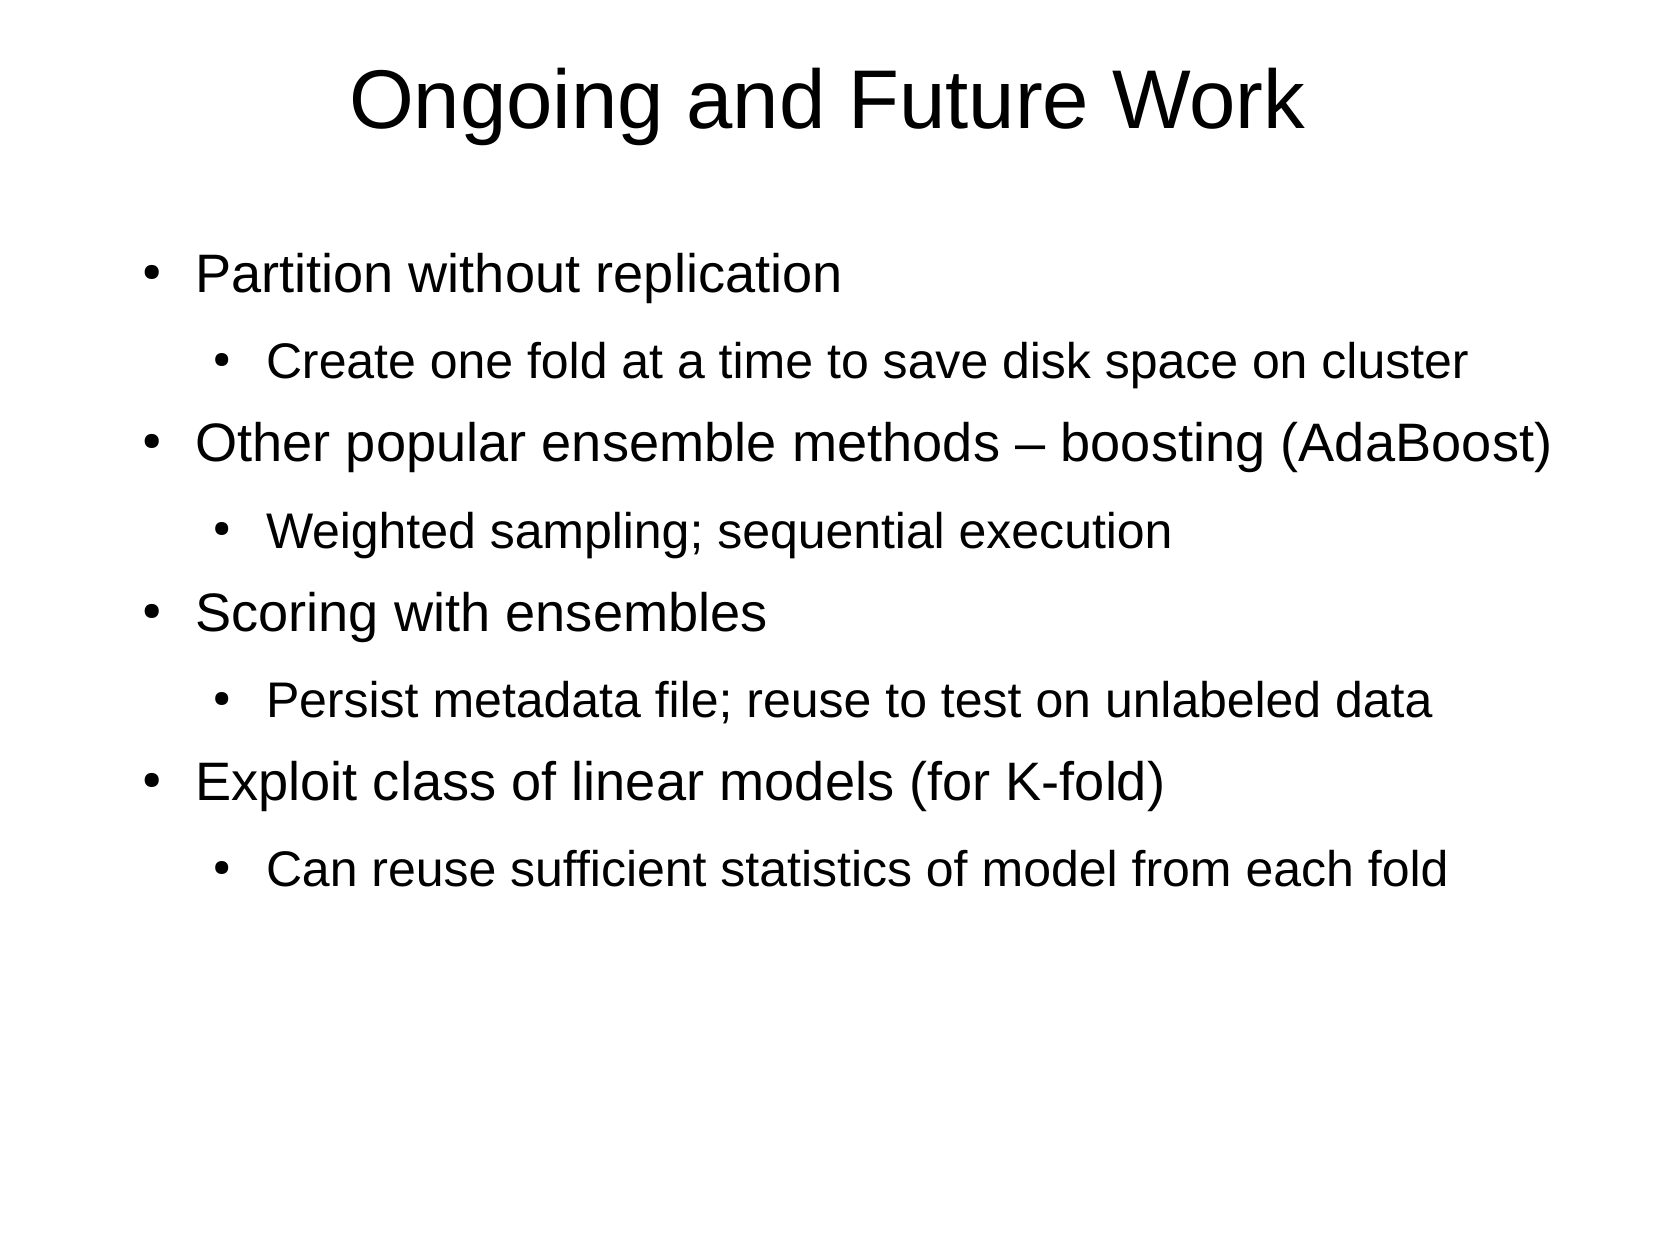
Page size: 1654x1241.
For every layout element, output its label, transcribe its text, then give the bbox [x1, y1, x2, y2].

title Ongoing and Future Work [83, 49, 1572, 151]
list Partition without replication Create one fold at a time to save disk space on cluster Other popular ensemble methods – boosting (AdaBoost) Weighted sampling; sequential execution Scoring with ensembles Persist metadata file; reuse to test on unlabeled data Exploit class of linear models (for K-fold) Can reuse sufficient statistics of model from each fold [124, 243, 1584, 1062]
